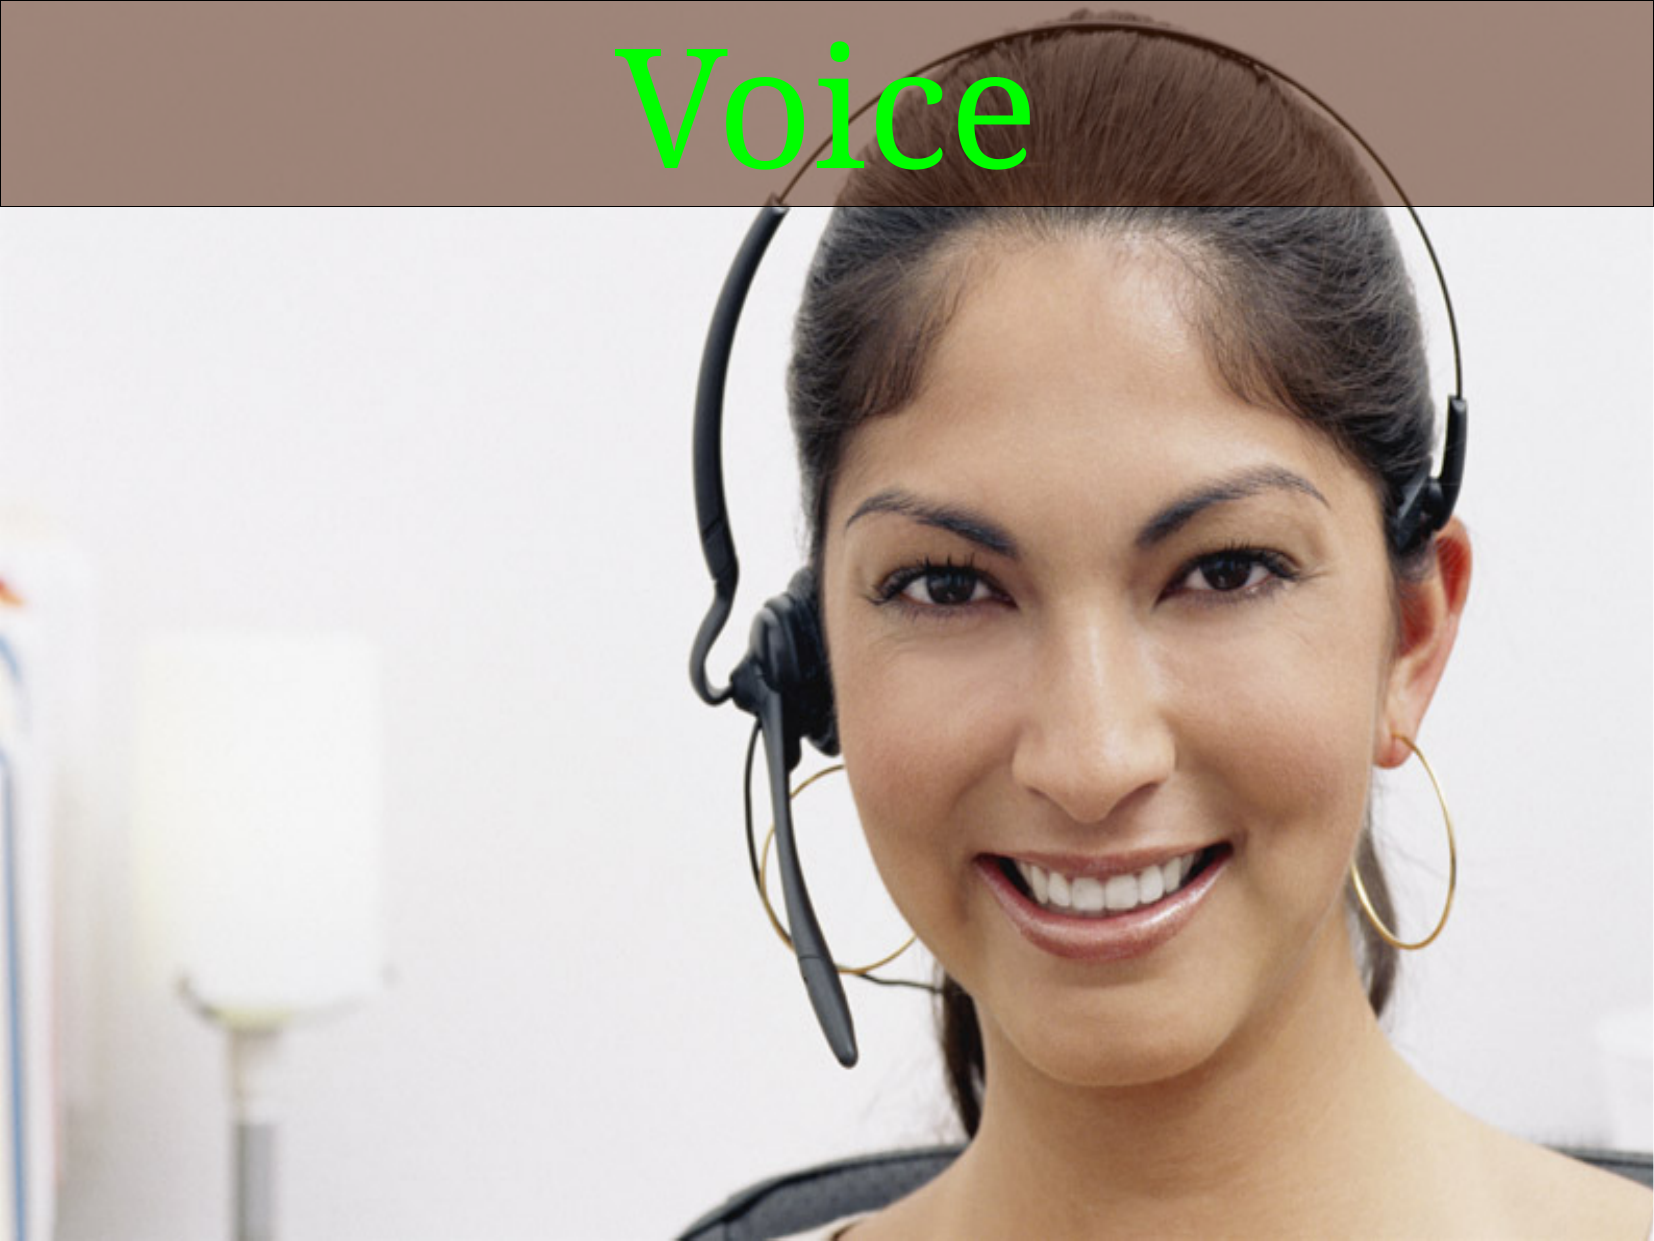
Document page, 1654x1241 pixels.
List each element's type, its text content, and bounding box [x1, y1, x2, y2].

text_box Voice [0, 0, 1654, 207]
picture [0, 207, 1654, 1241]
